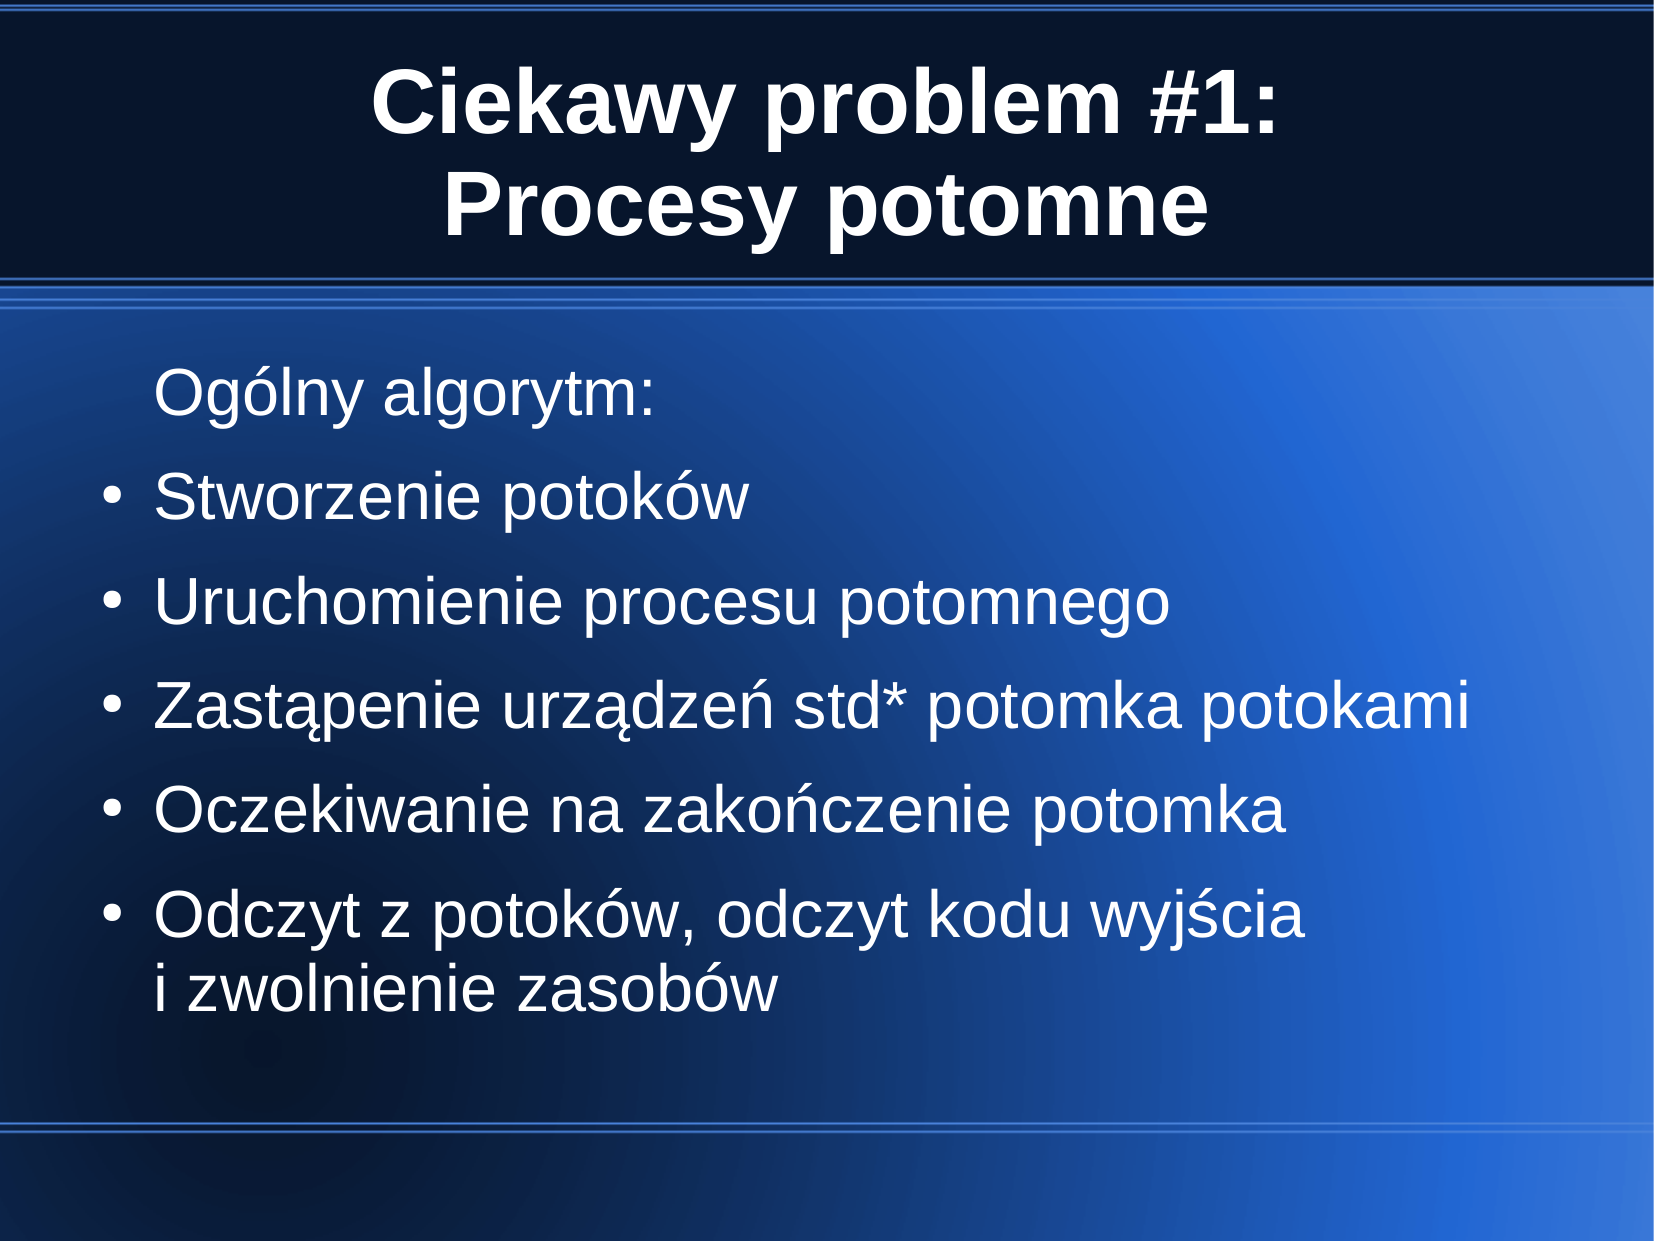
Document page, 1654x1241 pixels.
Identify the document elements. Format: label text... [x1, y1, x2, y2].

list Ogólny algorytm: Stworzenie potoków Uruchomienie procesu potomnego Zastąpenie urządzeń std* potomka potokami Oczekiwanie na zakończenie potomka Odczyt z potoków, odczyt kodu wyjścia i zwolnienie zasobów [82, 355, 1571, 1075]
title Ciekawy problem #1: Procesy potomne [82, 49, 1571, 257]
picture [0, 0, 1654, 1241]
